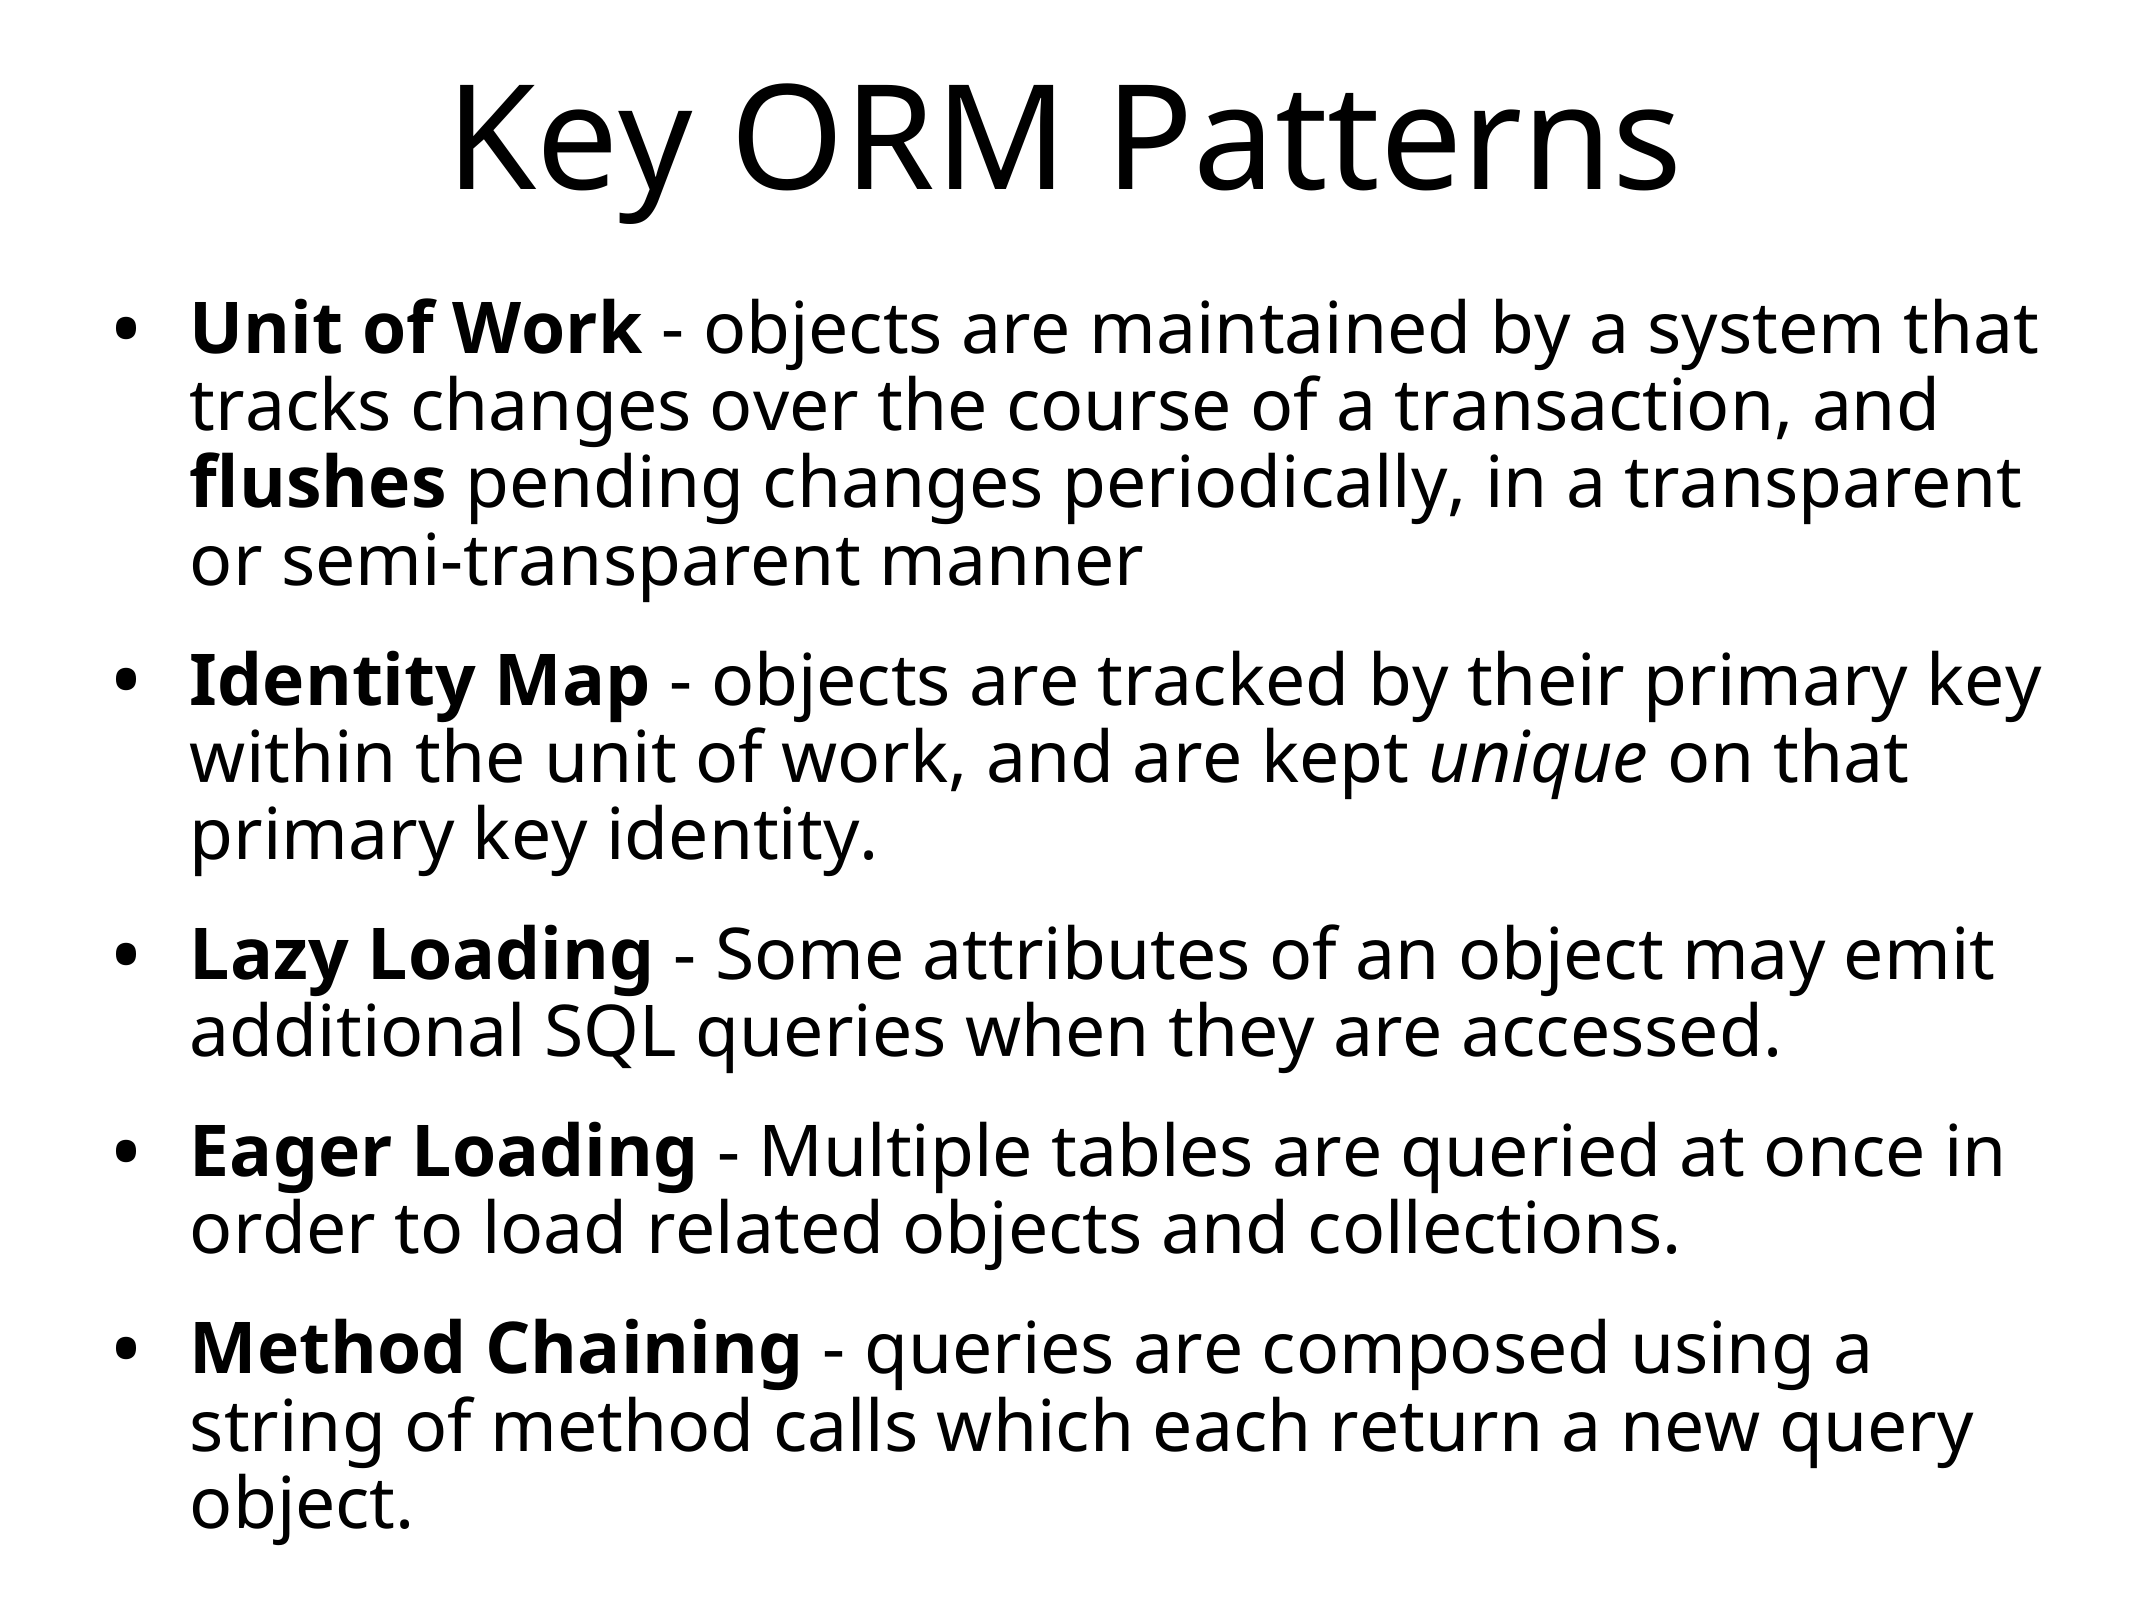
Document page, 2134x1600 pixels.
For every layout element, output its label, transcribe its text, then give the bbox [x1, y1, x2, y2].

list Unit of Work - objects are maintained by a system that tracks changes over the course of a transaction, and flushes pending changes periodically, in a transparent or semi-transparent manner Identity Map - objects are tracked by their primary key within the unit of work, and are kept unique on that primary key identity. Lazy Loading - Some attributes of an object may emit additional SQL queries when they are accessed. Eager Loading - Multiple tables are queried at once in order to load related objects and collections. Method Chaining - queries are composed using a string of method calls which each return a new query object. [56, 281, 2065, 1555]
title Key ORM Patterns [60, 41, 2069, 244]
